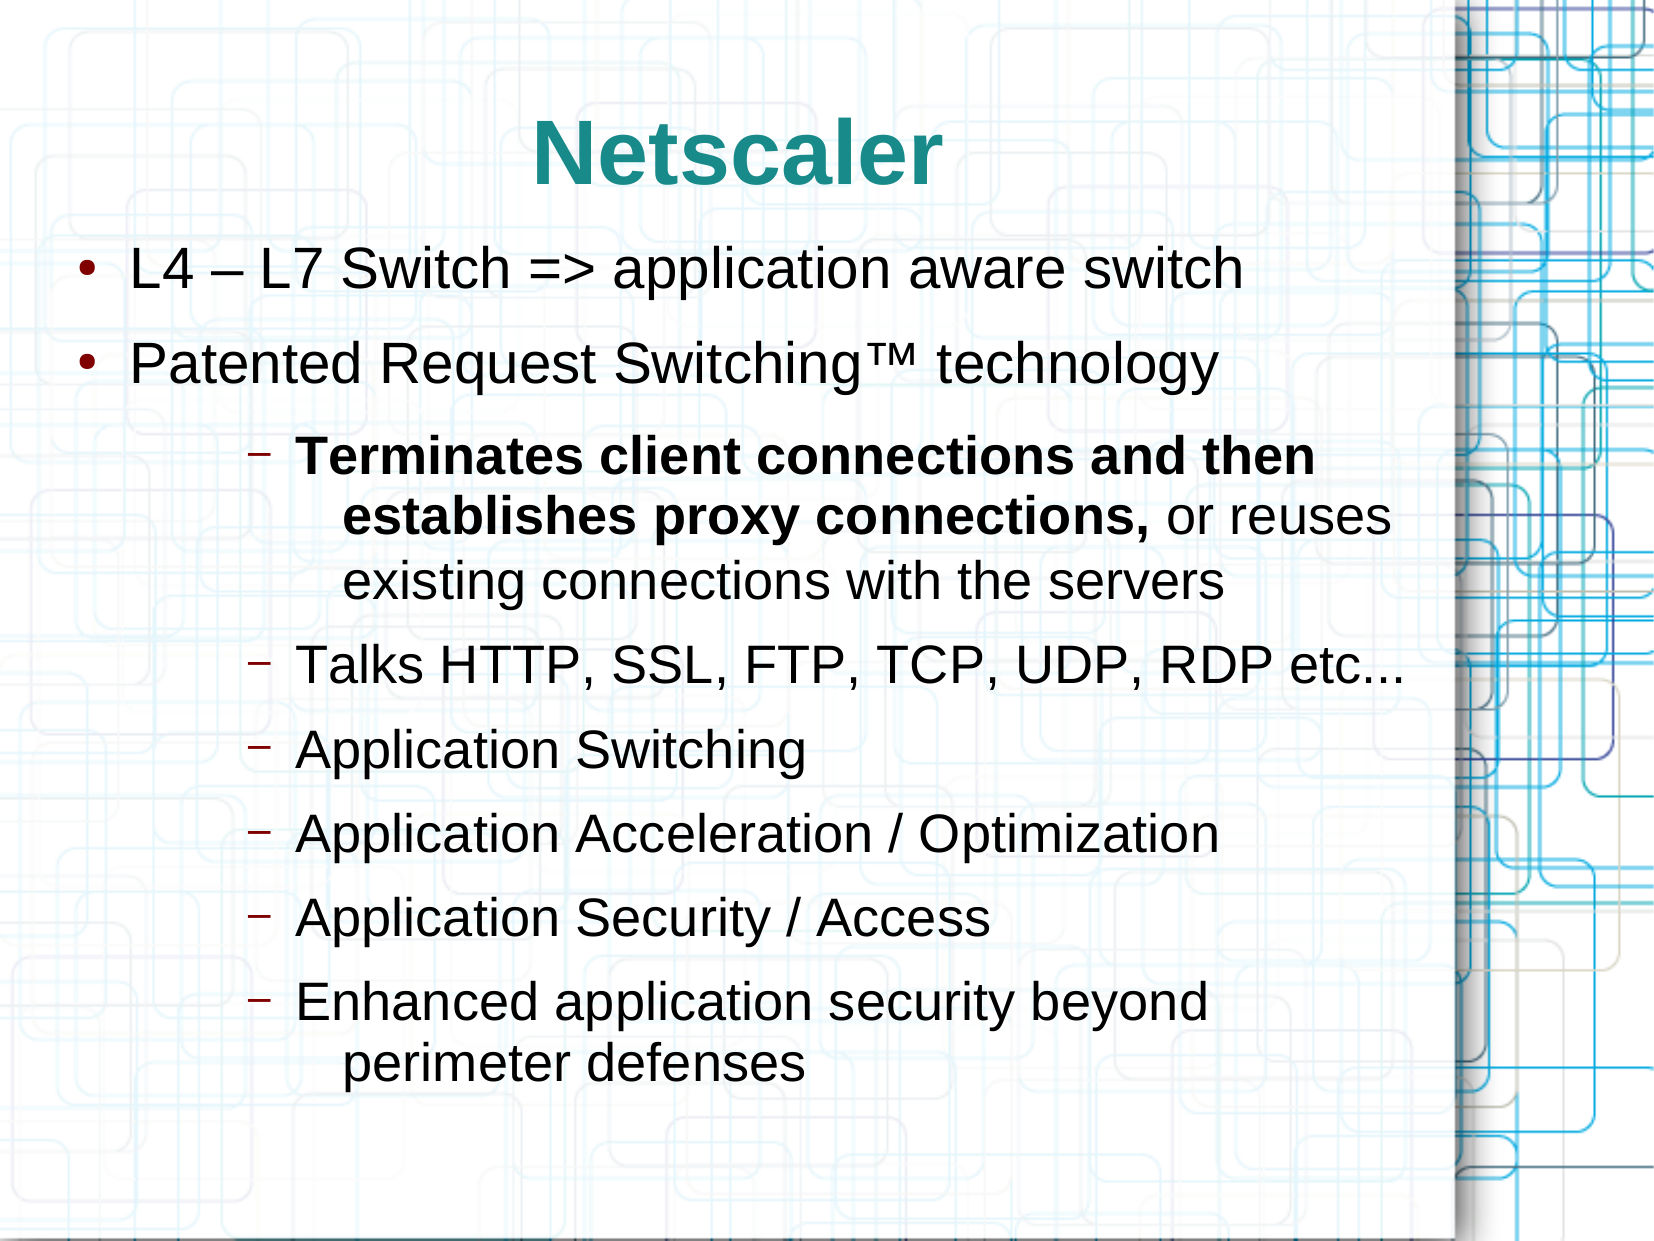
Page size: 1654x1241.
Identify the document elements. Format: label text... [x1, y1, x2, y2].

title Netscaler [59, 49, 1418, 236]
picture [0, 0, 1654, 1241]
list L4 – L7 Switch => application aware switch Patented Request Switching™ technology Terminates client connections and then establishes proxy connections, or reuses existing connections with the servers Talks HTTP, SSL, FTP, TCP, UDP, RDP etc... Application Switching Application Acceleration / Optimization Application Security / Access Enhanced application security beyond perimeter defenses [59, 236, 1453, 1116]
